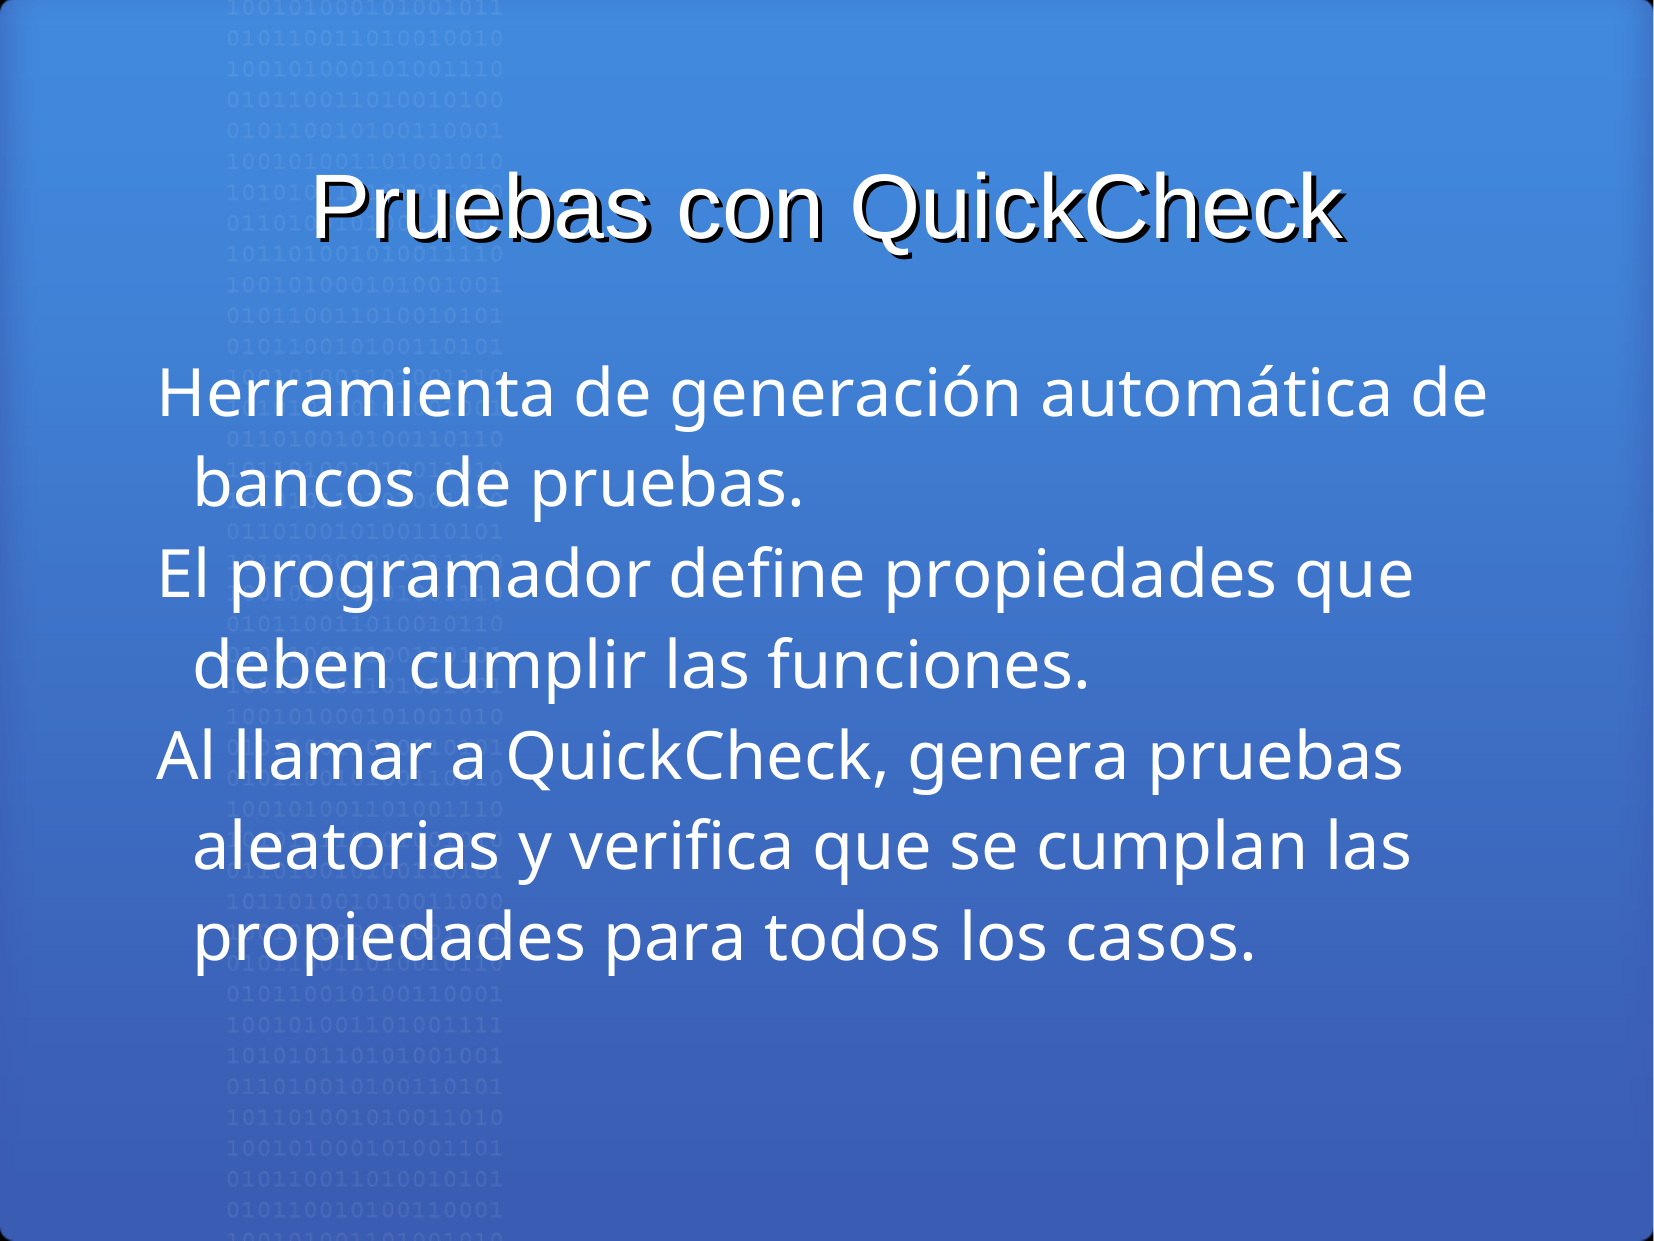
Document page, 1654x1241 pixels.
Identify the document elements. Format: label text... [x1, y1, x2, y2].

title Pruebas con QuickCheck [121, 110, 1534, 303]
subtitle Herramienta de generación automática de bancos de pruebas. El programador define propiedades que deben cumplir las funciones. Al llamar a QuickCheck, genera pruebas aleatorias y verifica que se cumplan las propiedades para todos los casos. [121, 352, 1534, 1119]
picture [0, 0, 1654, 1241]
